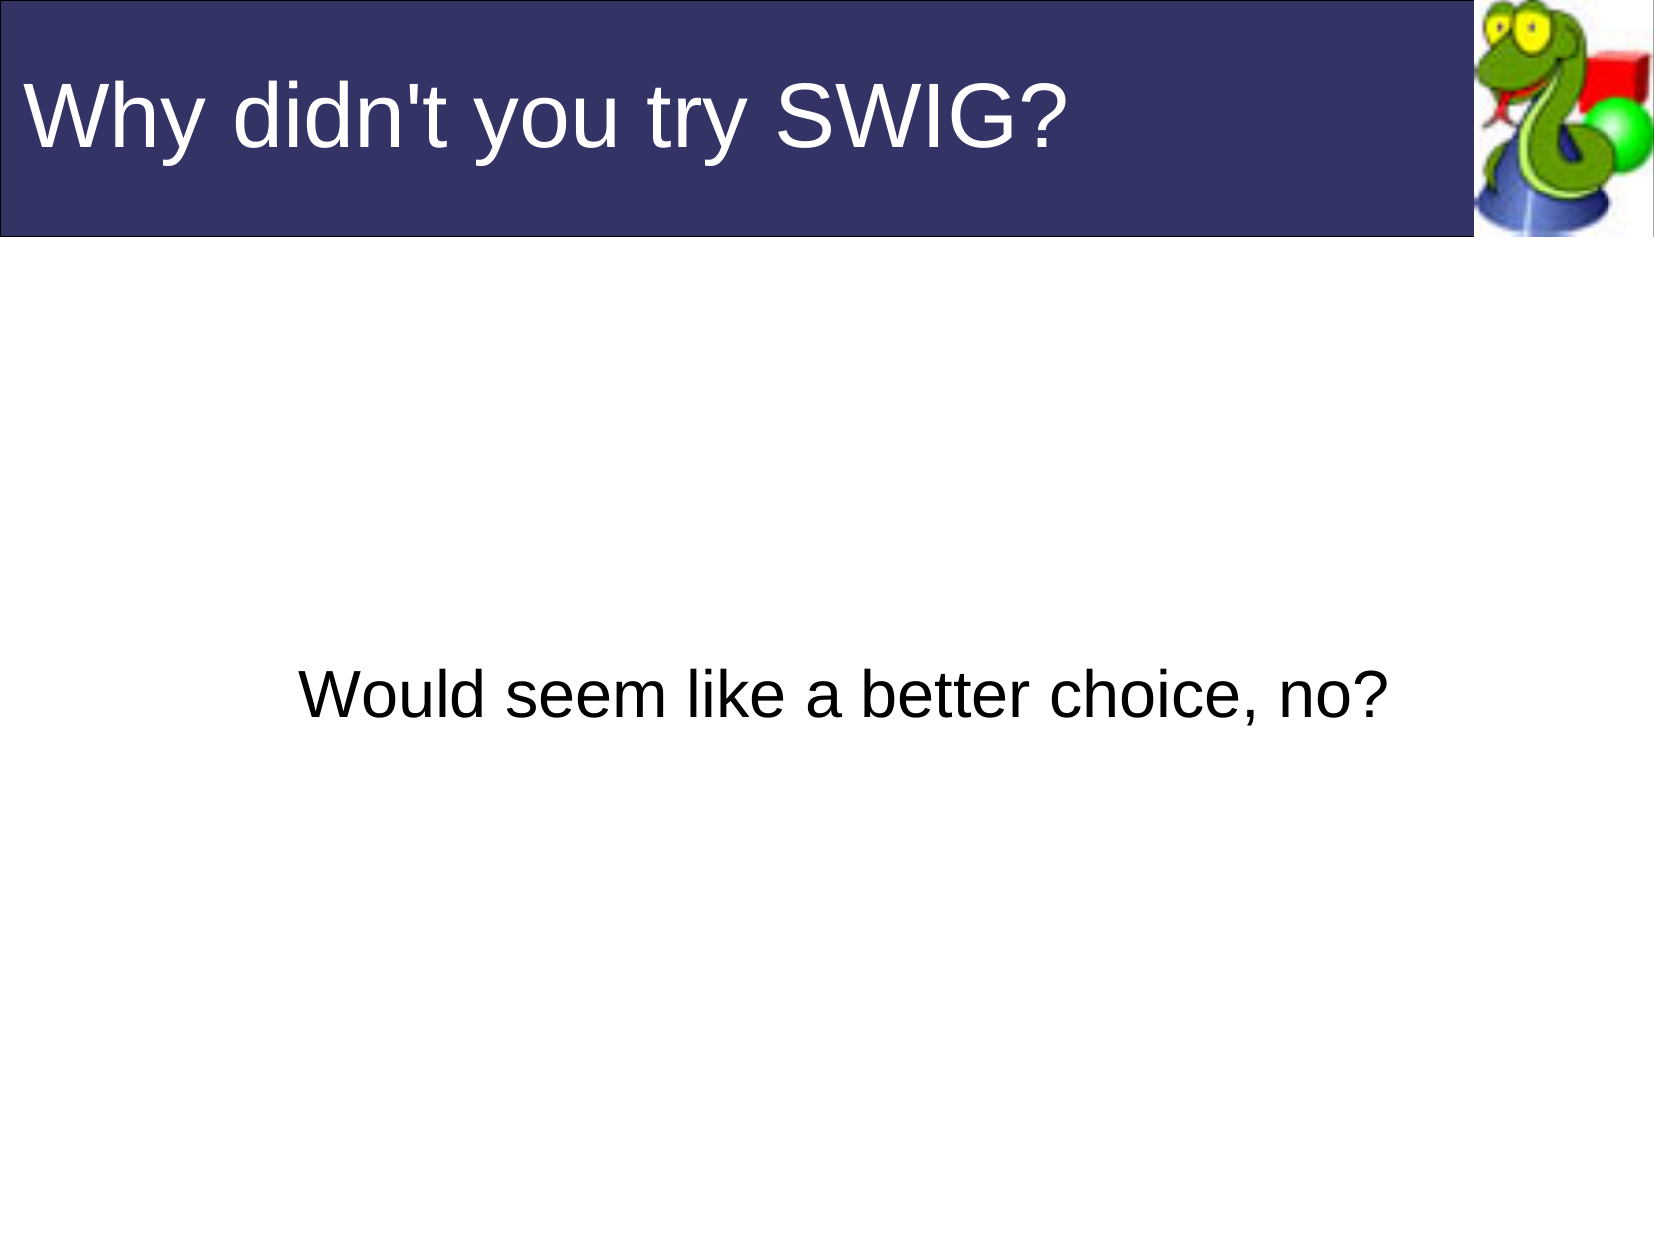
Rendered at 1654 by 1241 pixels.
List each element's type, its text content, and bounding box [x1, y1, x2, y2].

picture [1474, 0, 1654, 237]
title Why didn't you try SWIG? [23, 19, 1477, 212]
subtitle Would seem like a better choice, no? [88, 450, 1565, 938]
